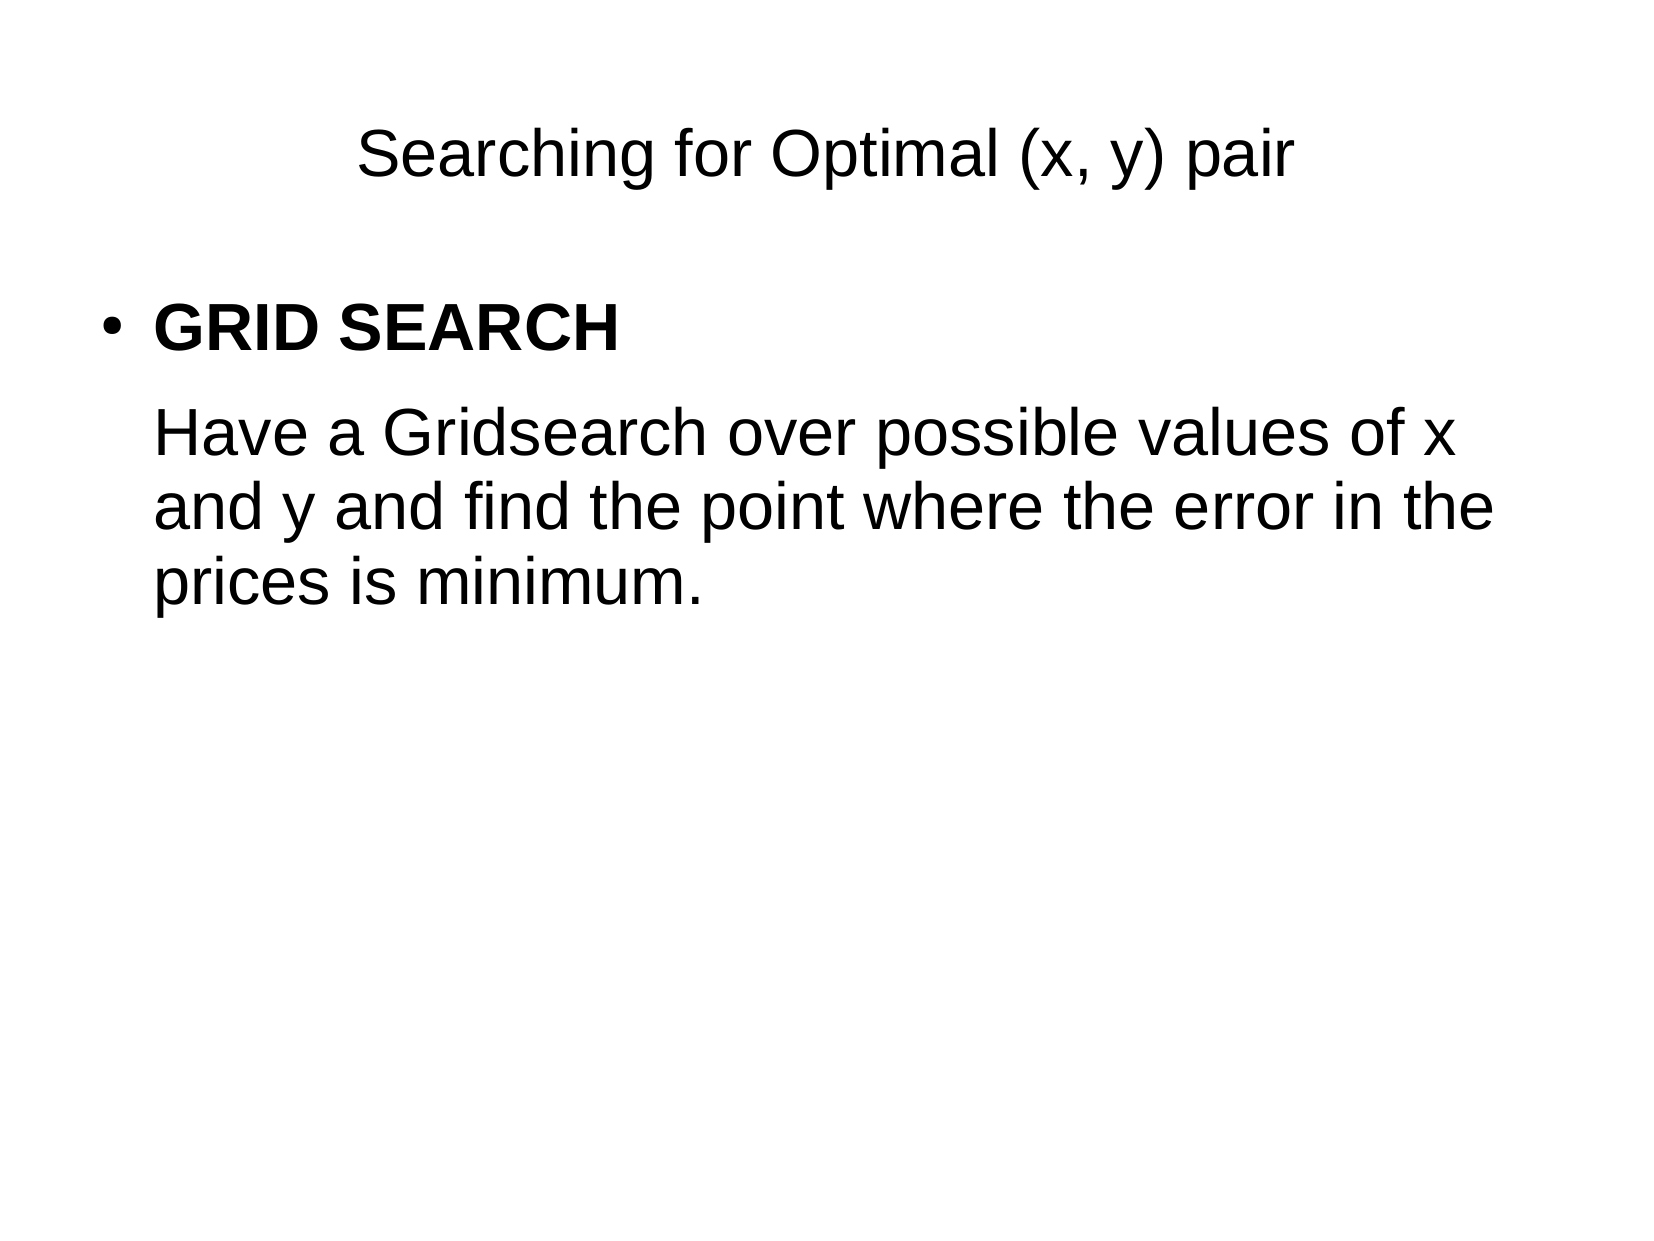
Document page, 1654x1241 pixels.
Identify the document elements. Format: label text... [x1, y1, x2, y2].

title Searching for Optimal (x, y) pair [82, 49, 1571, 257]
list GRID SEARCH Have a Gridsearch over possible values of x and y and find the point where the error in the prices is minimum. [82, 290, 1571, 1010]
